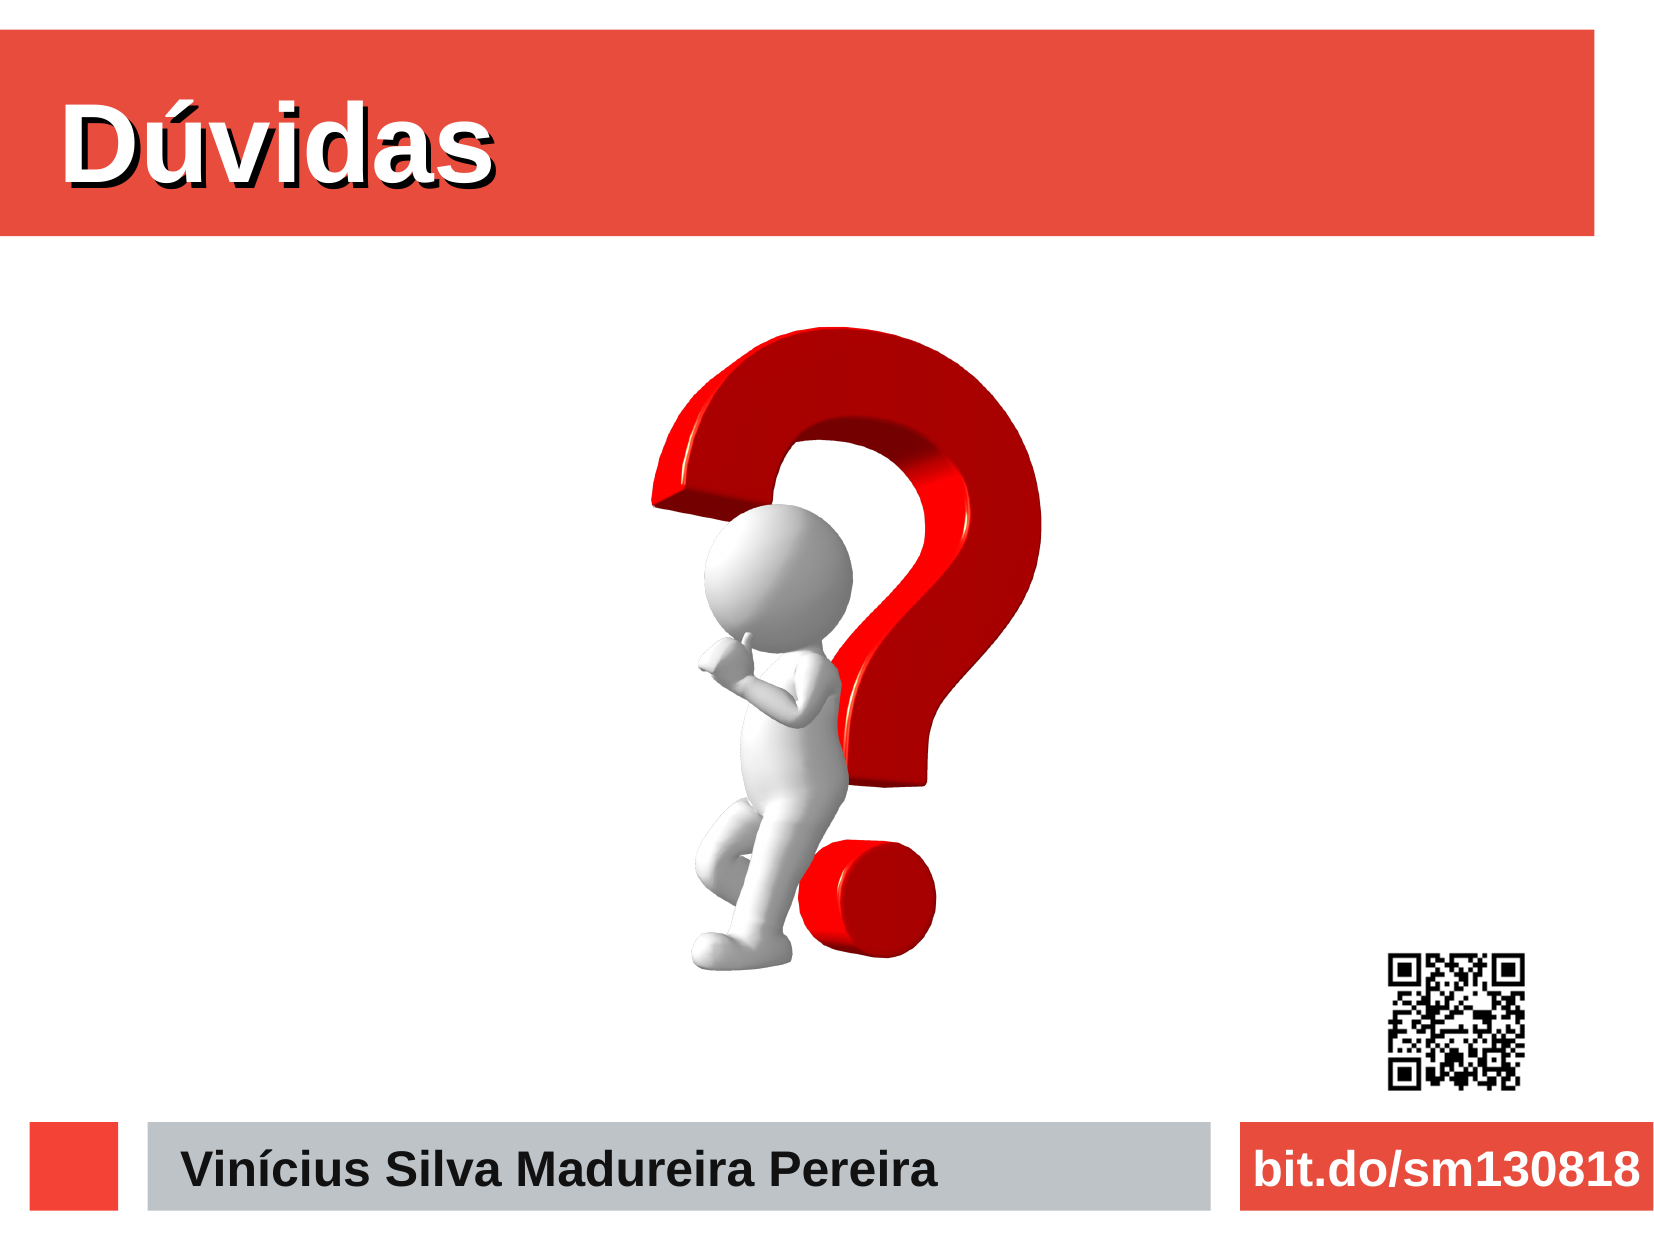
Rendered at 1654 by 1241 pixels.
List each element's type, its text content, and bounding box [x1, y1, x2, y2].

text_box bit.do/sm130818 [1228, 1133, 1654, 1205]
text_box Vinícius Silva Madureira Pereira [165, 1133, 1170, 1205]
picture [1379, 944, 1536, 1102]
title Dúvidas [59, 59, 1595, 207]
picture [494, 315, 1159, 981]
